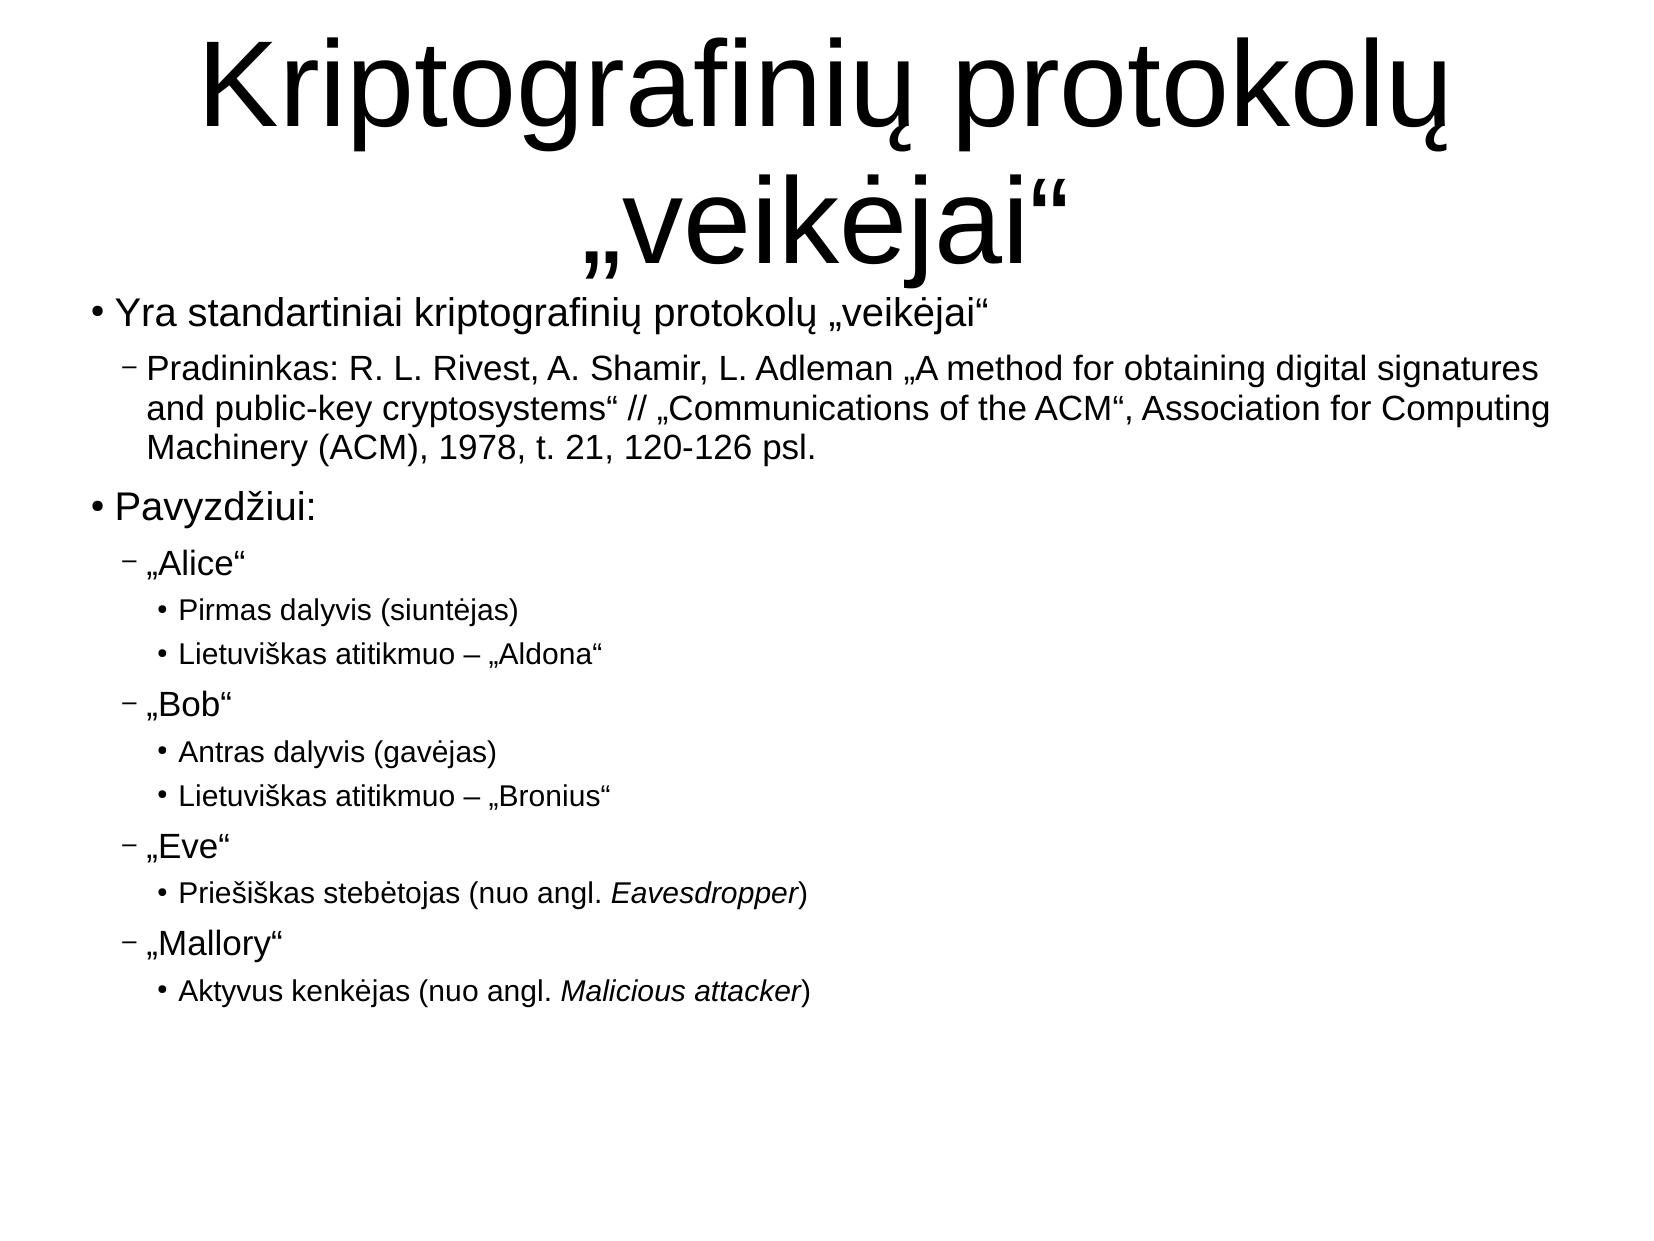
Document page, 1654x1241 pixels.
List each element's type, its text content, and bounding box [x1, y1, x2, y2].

list Yra standartiniai kriptografinių protokolų „veikėjai“ Pradininkas: R. L. Rivest, A. Shamir, L. Adleman „A method for obtaining digital signatures and public-key cryptosystems“ // „Communications of the ACM“, Association for Computing Machinery (ACM), 1978, t. 21, 120-126 psl. Pavyzdžiui: „Alice“ Pirmas dalyvis (siuntėjas) Lietuviškas atitikmuo – „Aldona“ „Bob“ Antras dalyvis (gavėjas) Lietuviškas atitikmuo – „Bronius“ „Eve“ Priešiškas stebėtojas (nuo angl. Eavesdropper) „Mallory“ Aktyvus kenkėjas (nuo angl. Malicious attacker) [82, 290, 1571, 1010]
title Kriptografinių protokolų „veikėjai“ [82, 16, 1571, 290]
